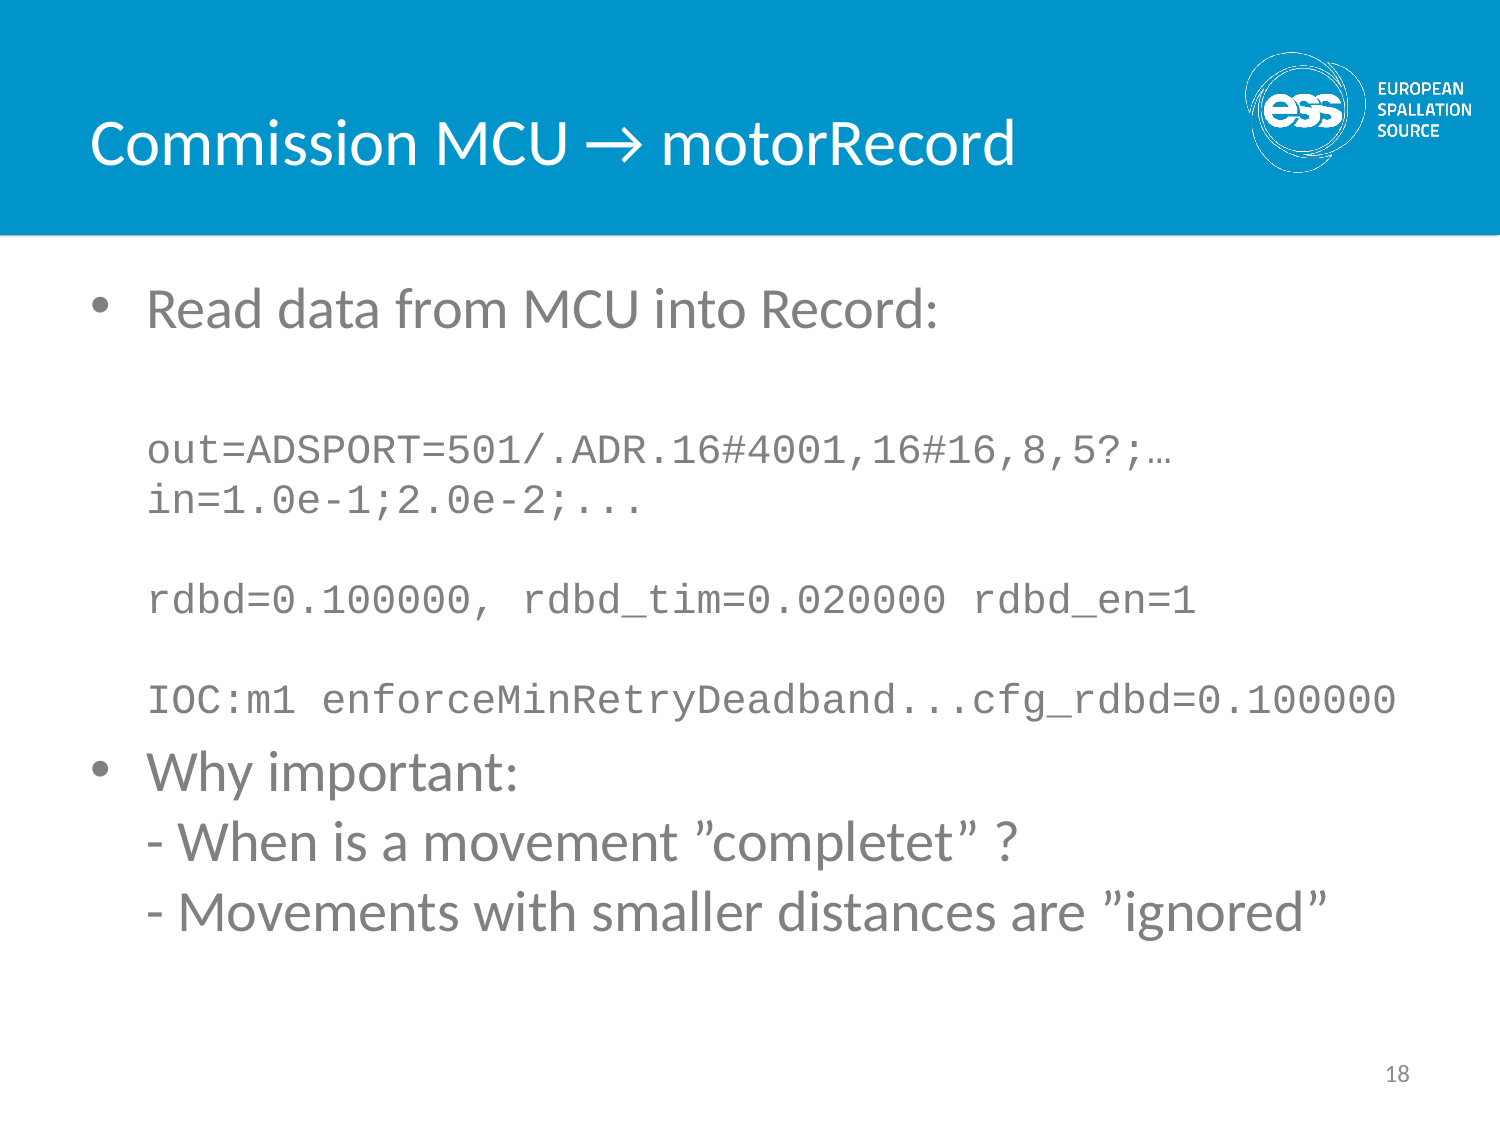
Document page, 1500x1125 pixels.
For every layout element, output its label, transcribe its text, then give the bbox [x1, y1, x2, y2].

picture [1443, 86, 1450, 93]
picture [1422, 125, 1428, 134]
picture [1400, 83, 1407, 94]
list Read data from MCU into Record: out=ADSPORT=501/.ADR.16#4001,16#16,8,5?;… in=1.0e-1;2.0e-2;... rdbd=0.100000, rdbd_tim=0.020000 rdbd_en=1 IOC:m1 enforceMinRetryDeadband...cfg_rdbd=0.100000 Why important: - When is a movement ”completet” ? - Movements with smaller distances are ”ignored” [75, 262, 1425, 1005]
title Commission MCU → motorRecord [75, 45, 1247, 233]
picture [1454, 83, 1458, 94]
picture [1389, 104, 1393, 115]
slide_number <number> [1074, 1042, 1425, 1103]
picture [1264, 94, 1342, 127]
picture [1409, 104, 1415, 115]
picture [1423, 83, 1430, 94]
picture [1379, 83, 1385, 94]
picture [1398, 109, 1406, 115]
picture [1432, 125, 1438, 136]
picture [1436, 104, 1444, 115]
picture [1418, 104, 1423, 115]
